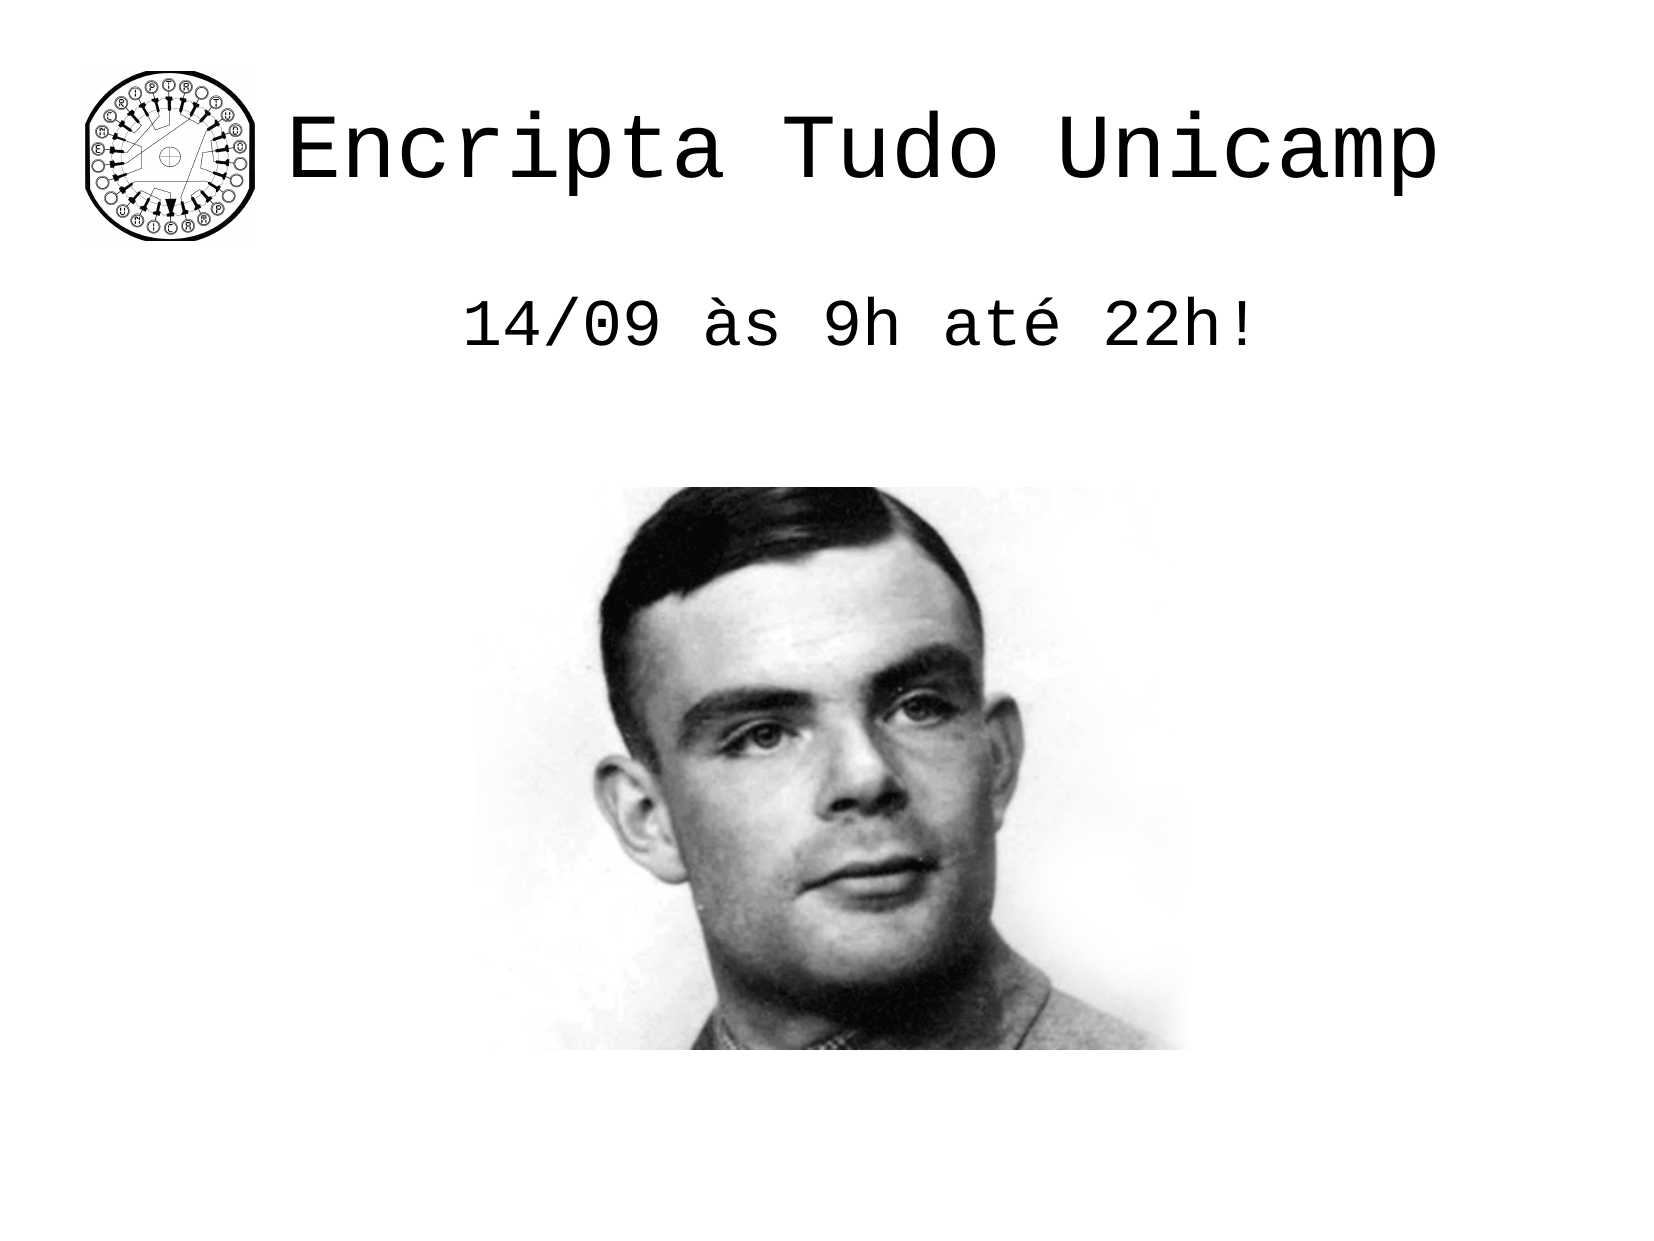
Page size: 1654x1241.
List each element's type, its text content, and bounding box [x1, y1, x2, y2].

picture [85, 71, 255, 241]
title Encripta Tudo Unicamp [120, 49, 1609, 257]
list 14/09 às 9h até 22h! [82, 290, 1571, 1010]
picture [335, 487, 1336, 1051]
